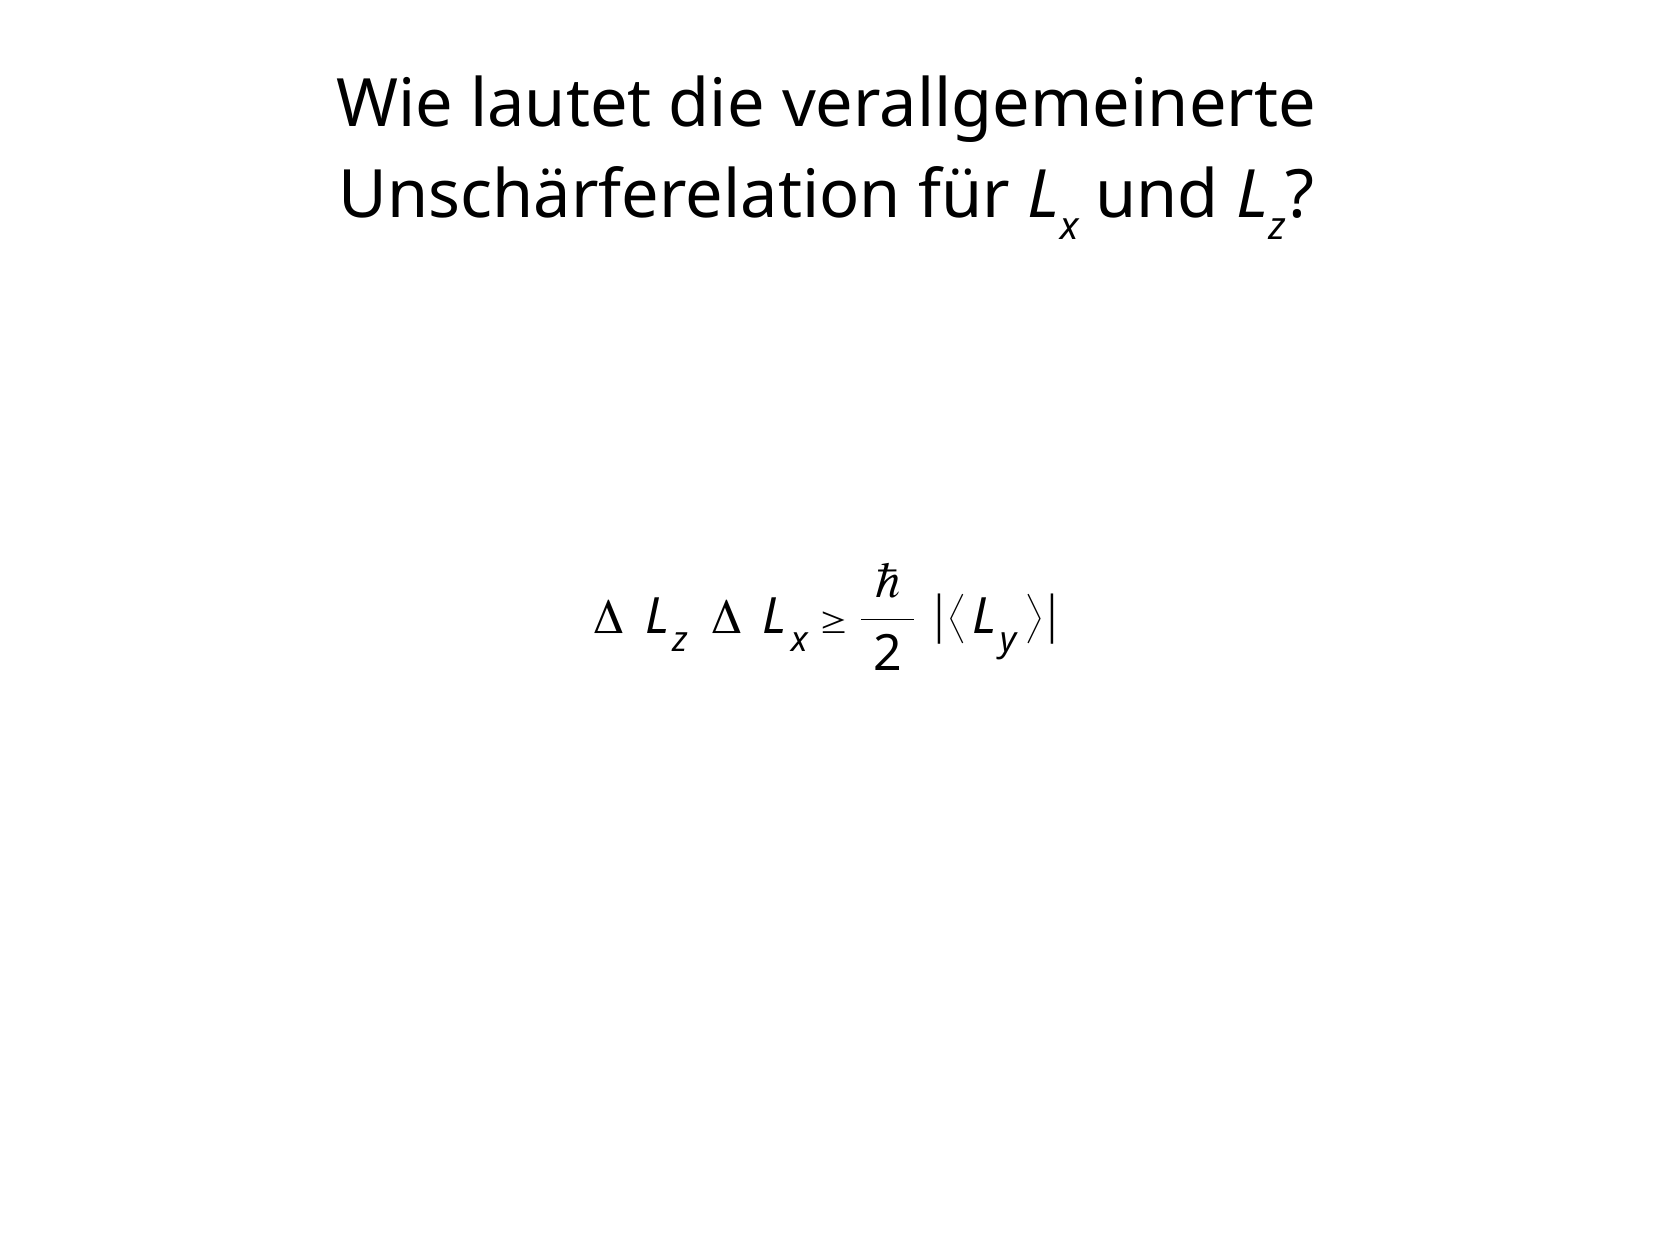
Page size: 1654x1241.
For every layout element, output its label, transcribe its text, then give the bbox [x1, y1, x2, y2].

title Wie lautet die verallgemeinerte Unschärferelation für Lx und Lz? [82, 49, 1571, 257]
chart [586, 556, 1068, 684]
